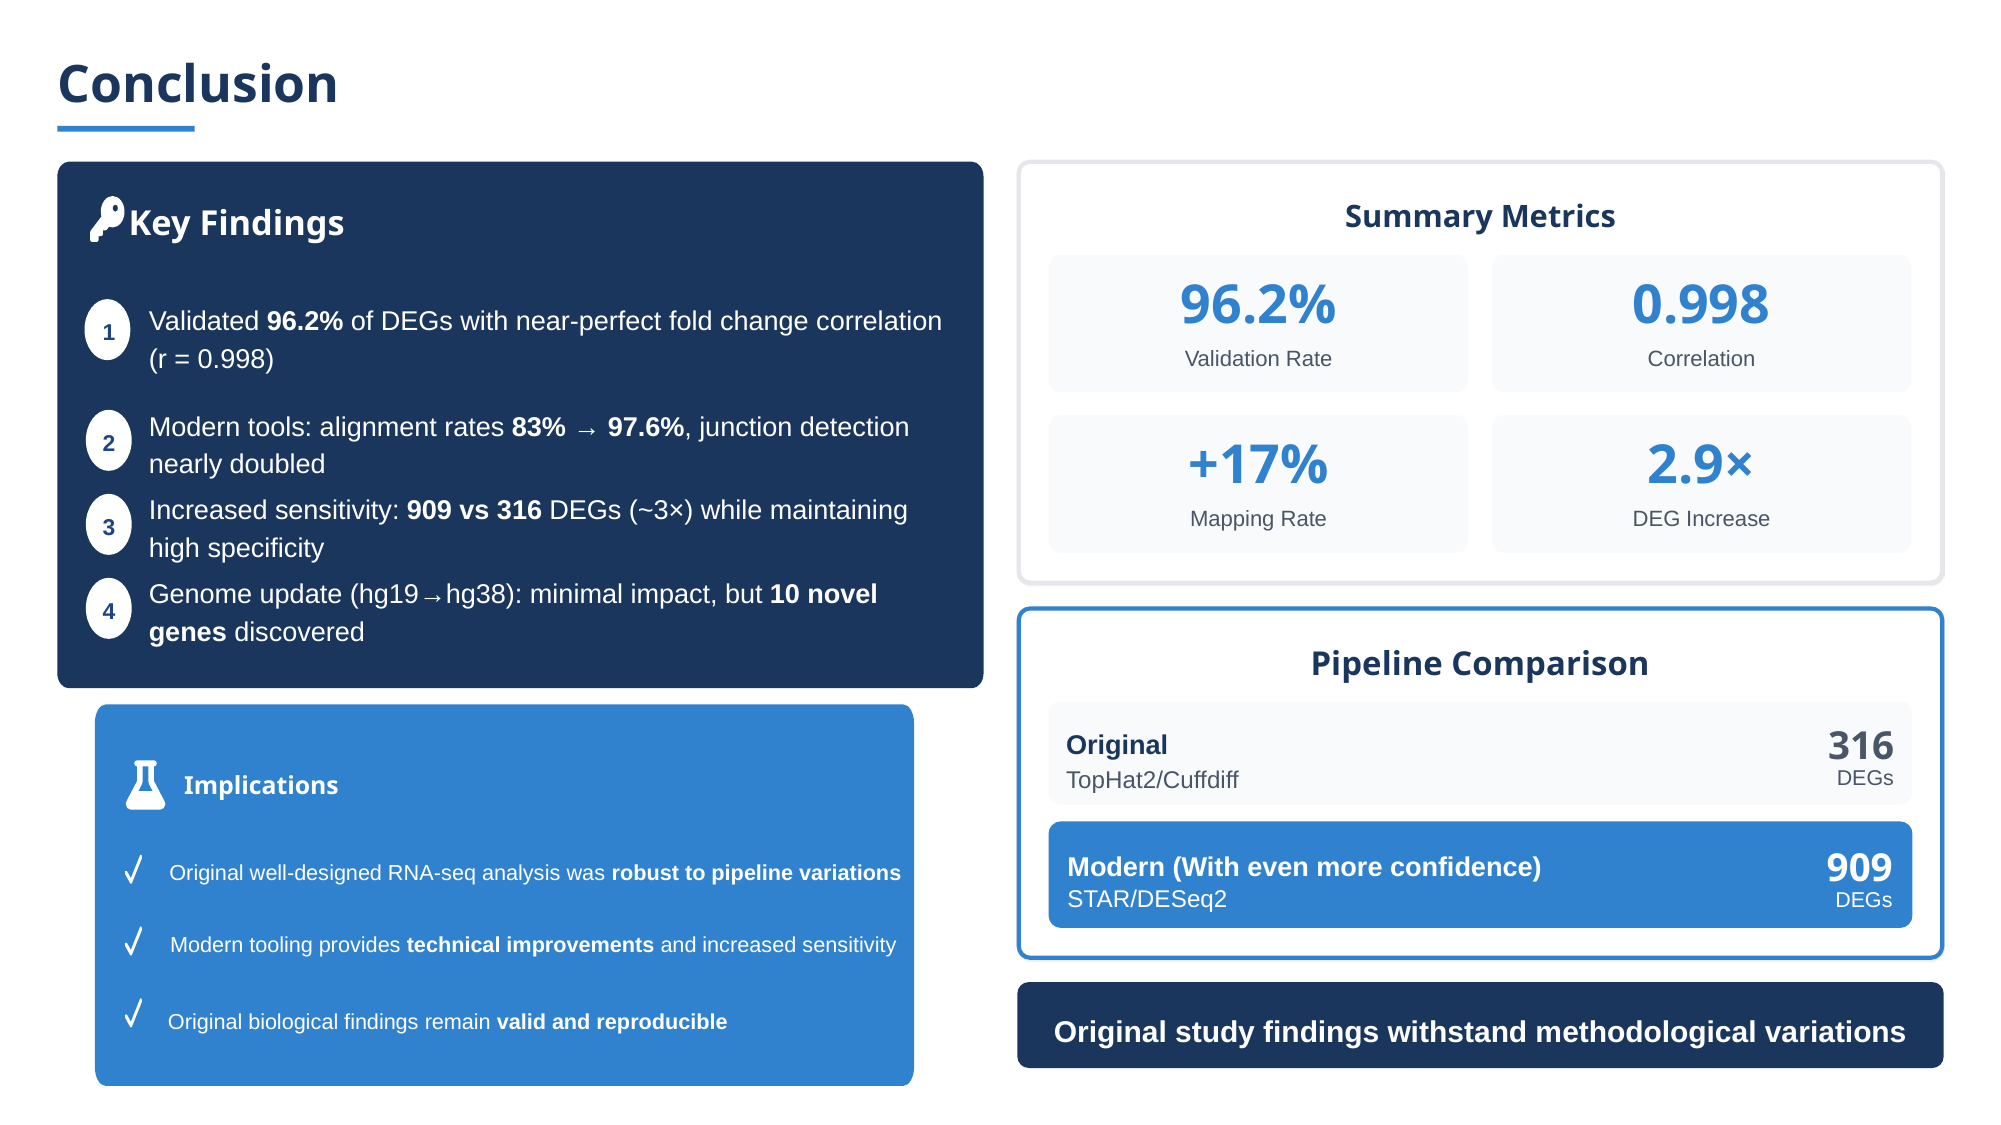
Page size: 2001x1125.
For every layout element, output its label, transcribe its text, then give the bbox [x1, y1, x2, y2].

text_box 96.2% [1058, 277, 1459, 335]
text_box Mapping Rate [1066, 501, 1451, 530]
text_box Modern (With even more confidence) [1067, 843, 1717, 878]
text_box Original biological findings remain valid and reproducible [167, 992, 834, 1043]
text_box 4 [80, 577, 138, 639]
text_box Increased sensitivity: 909 vs 316 DEGs (~3×) while maintaining high specificity [148, 493, 960, 552]
text_box 0.998 [1501, 277, 1902, 335]
text_box 3 [80, 493, 138, 555]
text_box Key Findings [128, 188, 972, 250]
text_box +17% [1058, 438, 1459, 496]
text_box Genome update (hg19→hg38): minimal impact, but 10 novel genes discovered [148, 577, 962, 636]
text_box Modern tooling provides technical improvements and increased sensitivity [170, 920, 898, 960]
text_box [1018, 608, 1943, 958]
text_box 909 [1816, 840, 1893, 887]
text_box [1017, 982, 1944, 1069]
text_box Pipeline Comparison [1041, 638, 1920, 679]
text_box Correlation [1509, 340, 1894, 370]
text_box Implications [184, 747, 790, 817]
text_box Validated 96.2% of DEGs with near-perfect fold change correlation (r = 0.998) [148, 279, 967, 387]
text_box 2 [80, 409, 138, 471]
text_box STAR/DESeq2 [1067, 877, 1248, 912]
text_box DEGs [1826, 764, 1895, 788]
text_box DEGs [1825, 886, 1893, 909]
text_box 2.9× [1501, 438, 1902, 496]
text_box [95, 705, 914, 1086]
text_box [57, 125, 195, 132]
text_box Original well-designed RNA-seq analysis was robust to pipeline variations [169, 833, 913, 903]
text_box Conclusion [57, 57, 1969, 115]
text_box [57, 161, 984, 689]
text_box TopHat2/Cuffdiff [1066, 755, 1287, 796]
text_box Modern tools: alignment rates 83% → 97.6%, junction detection nearly doubled [148, 409, 962, 468]
text_box Original study findings withstand methodological variations [1033, 1005, 1928, 1046]
text_box Validation Rate [1066, 340, 1451, 370]
text_box DEG Increase [1509, 501, 1894, 530]
text_box 1 [80, 299, 138, 361]
text_box Summary Metrics [1041, 191, 1920, 232]
text_box [1018, 161, 1943, 583]
text_box Original [1066, 721, 1233, 755]
text_box 316 [1818, 718, 1895, 765]
